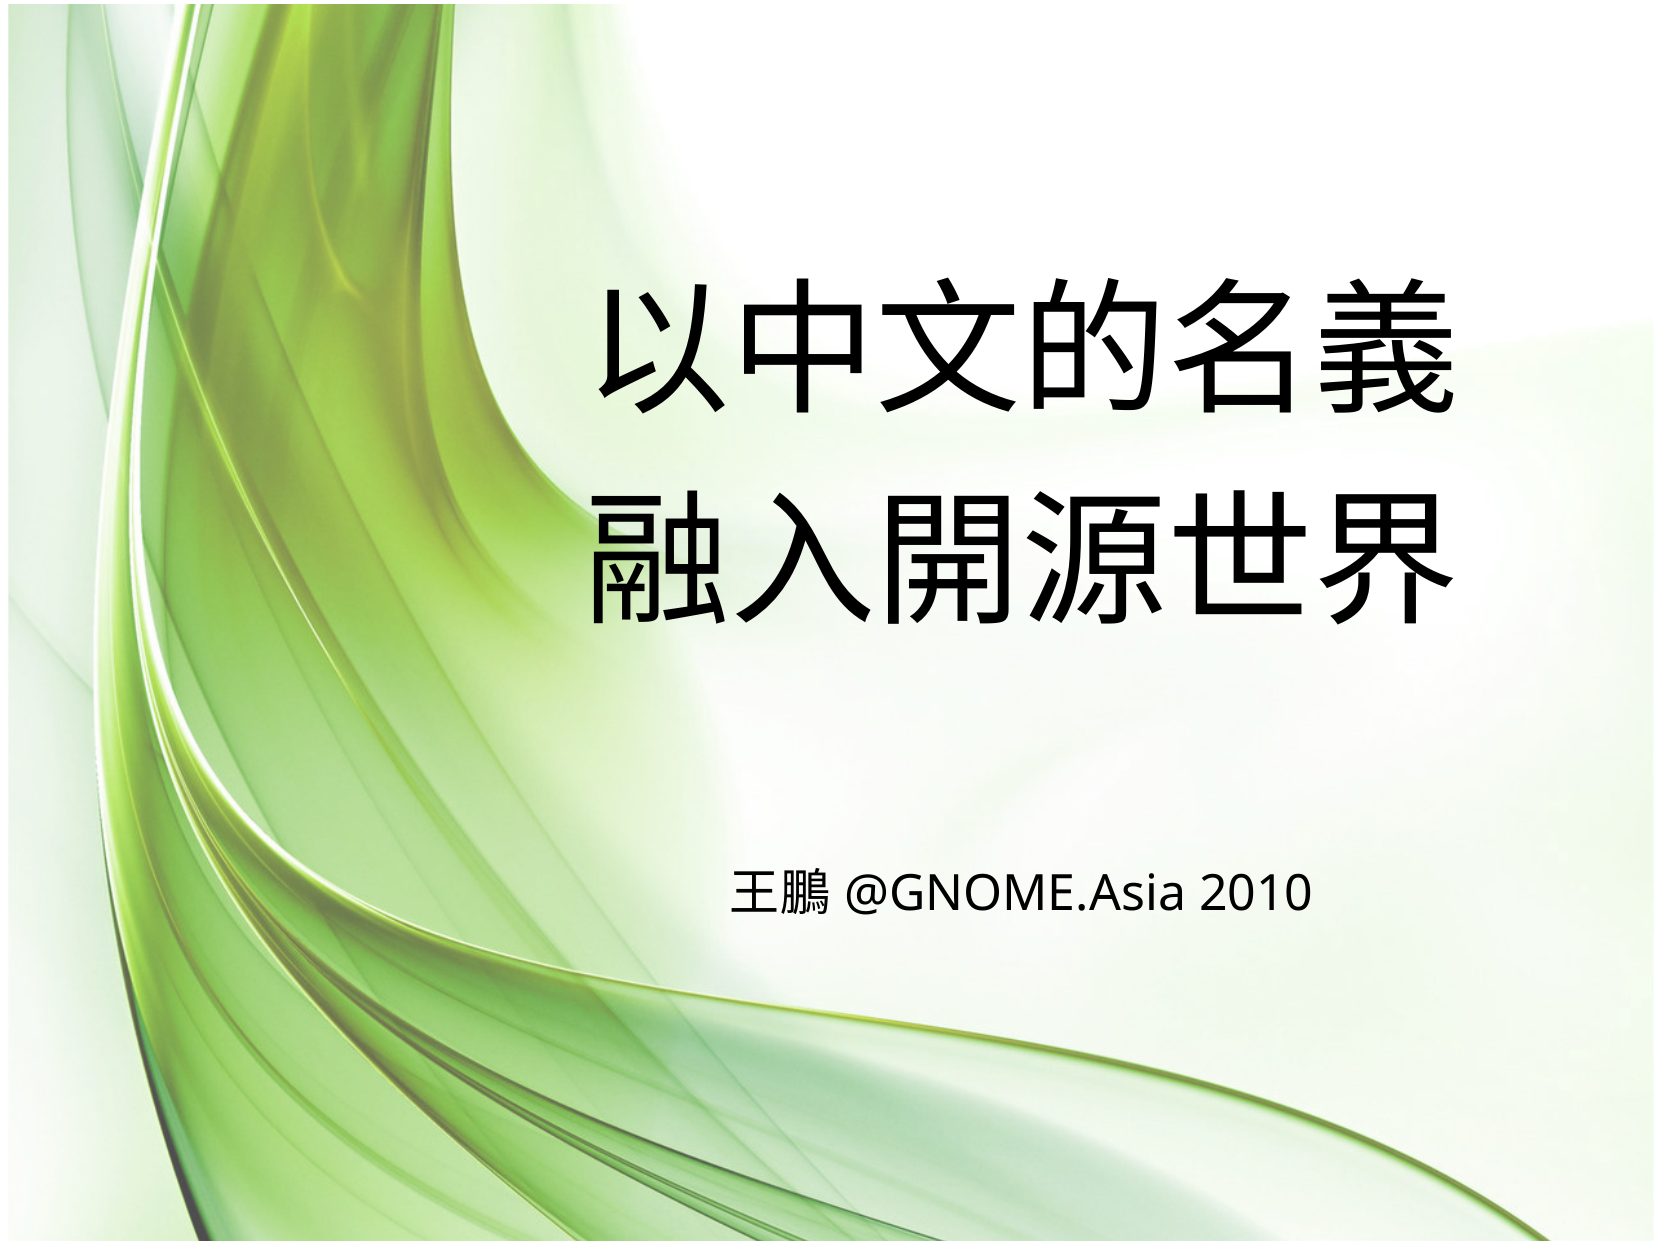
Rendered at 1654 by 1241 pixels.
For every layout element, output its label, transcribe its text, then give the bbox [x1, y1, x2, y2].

subtitle 以中文的名義 融入開源世界 王鵬@GNOME.Asia 2010 [472, 49, 1571, 1109]
